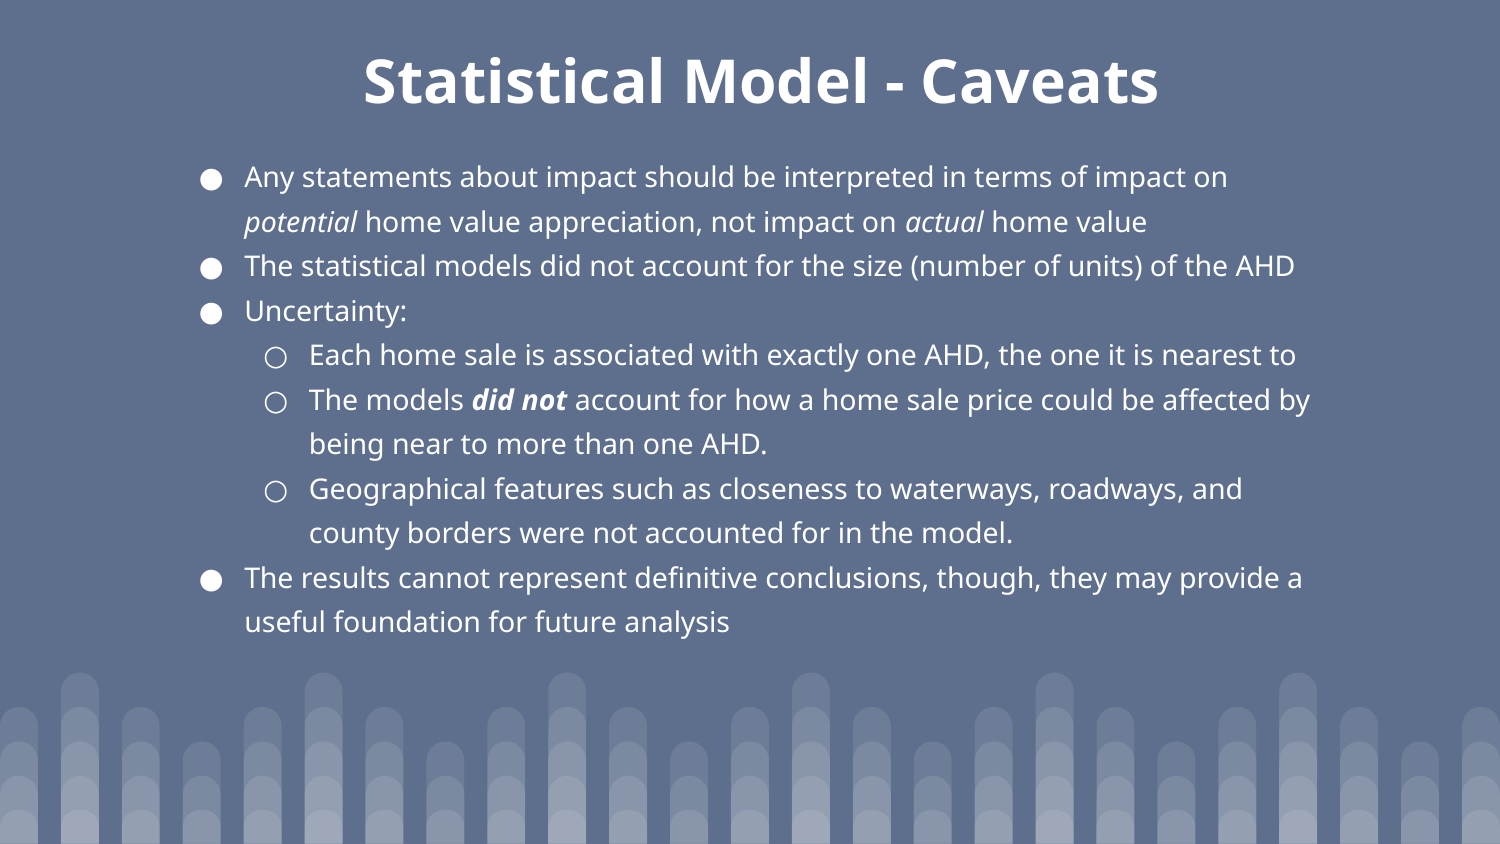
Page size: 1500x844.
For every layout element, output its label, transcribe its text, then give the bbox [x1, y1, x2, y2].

list Any statements about impact should be interpreted in terms of impact on potential home value appreciation, not impact on actual home value The statistical models did not account for the size (number of units) of the AHD Uncertainty: Each home sale is associated with exactly one AHD, the one it is nearest to The models did not account for how a home sale price could be affected by being near to more than one AHD. Geographical features such as closeness to waterways, roadways, and county borders were not accounted for in the model. The results cannot represent definitive conclusions, though, they may provide a useful foundation for future analysis [164, 136, 1327, 688]
title Statistical Model - Caveats [233, 23, 1291, 136]
